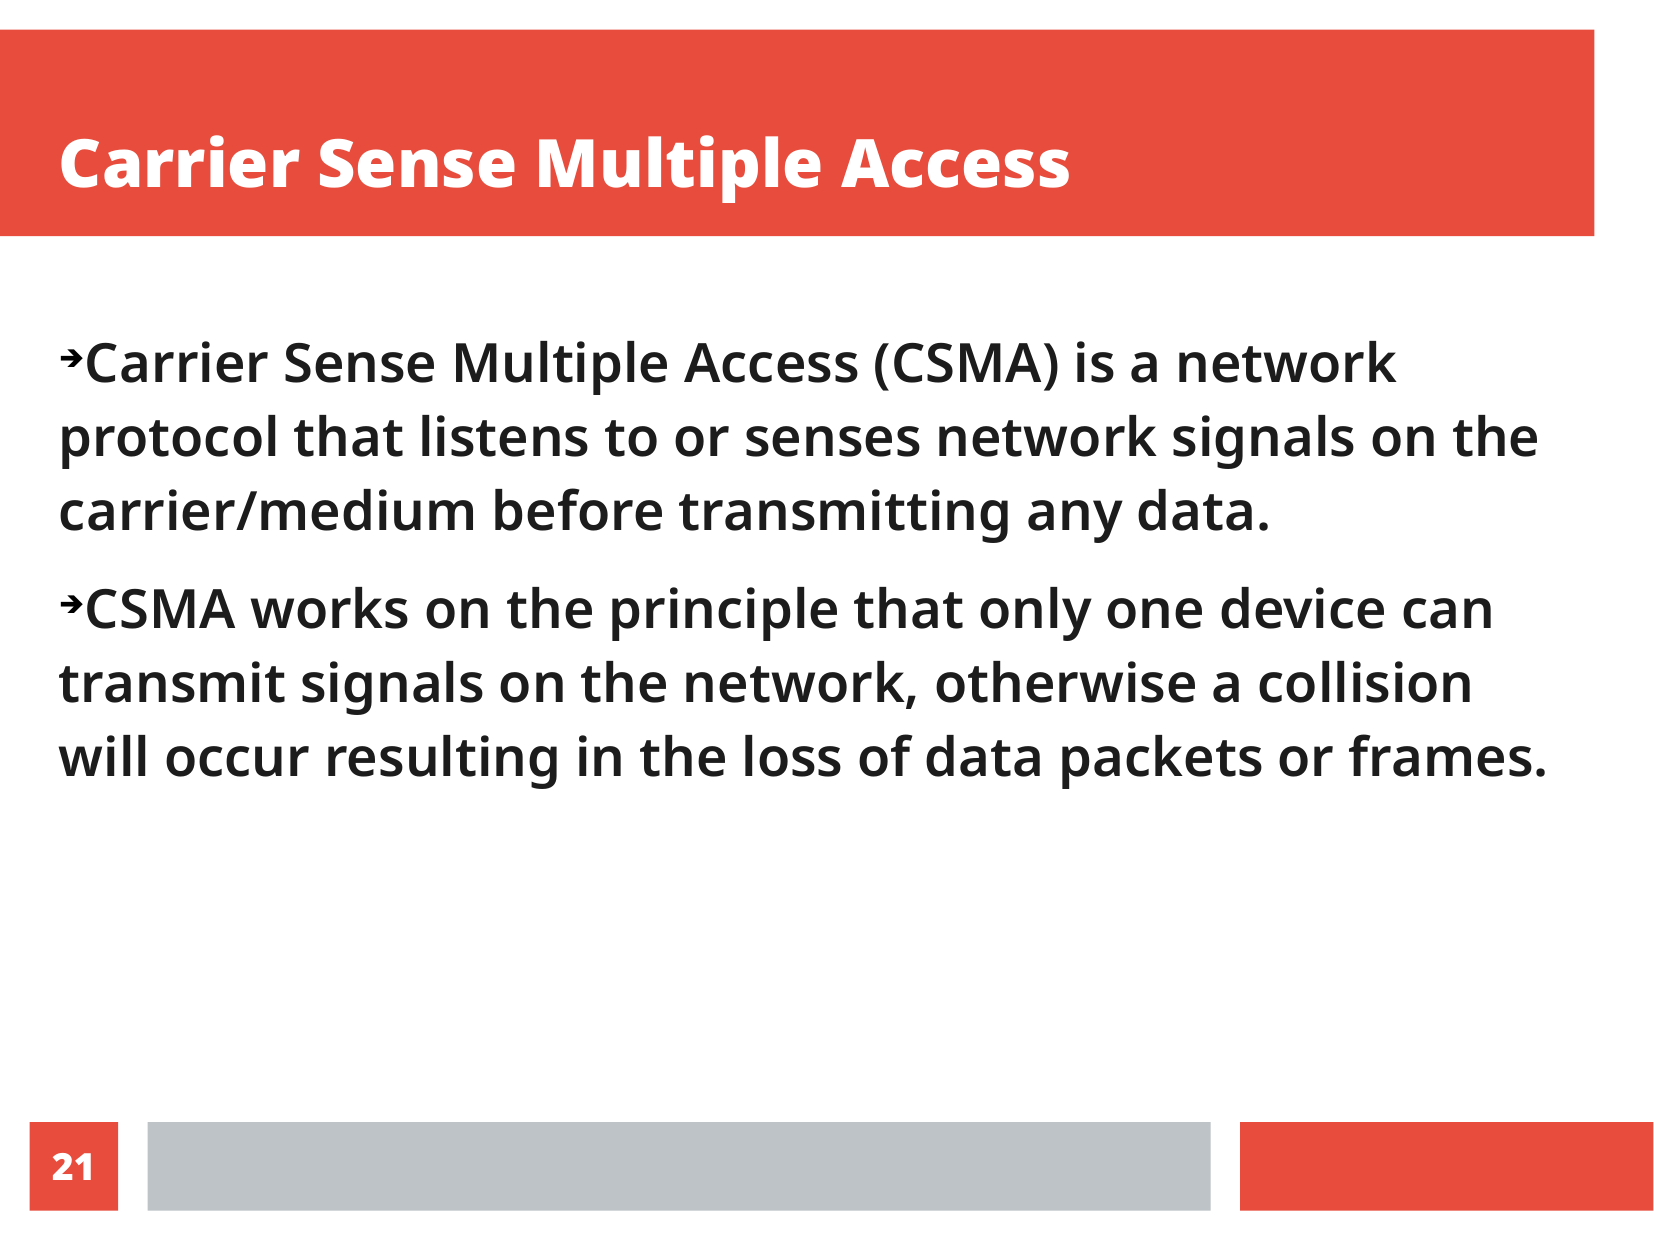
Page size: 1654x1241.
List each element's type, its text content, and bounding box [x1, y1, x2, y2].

list Carrier Sense Multiple Access (CSMA) is a network protocol that listens to or senses network signals on the carrier/medium before transmitting any data. CSMA works on the principle that only one device can transmit signals on the network, otherwise a collision will occur resulting in the loss of data packets or frames. [59, 324, 1565, 1093]
title Carrier Sense Multiple Access [59, 59, 1595, 207]
